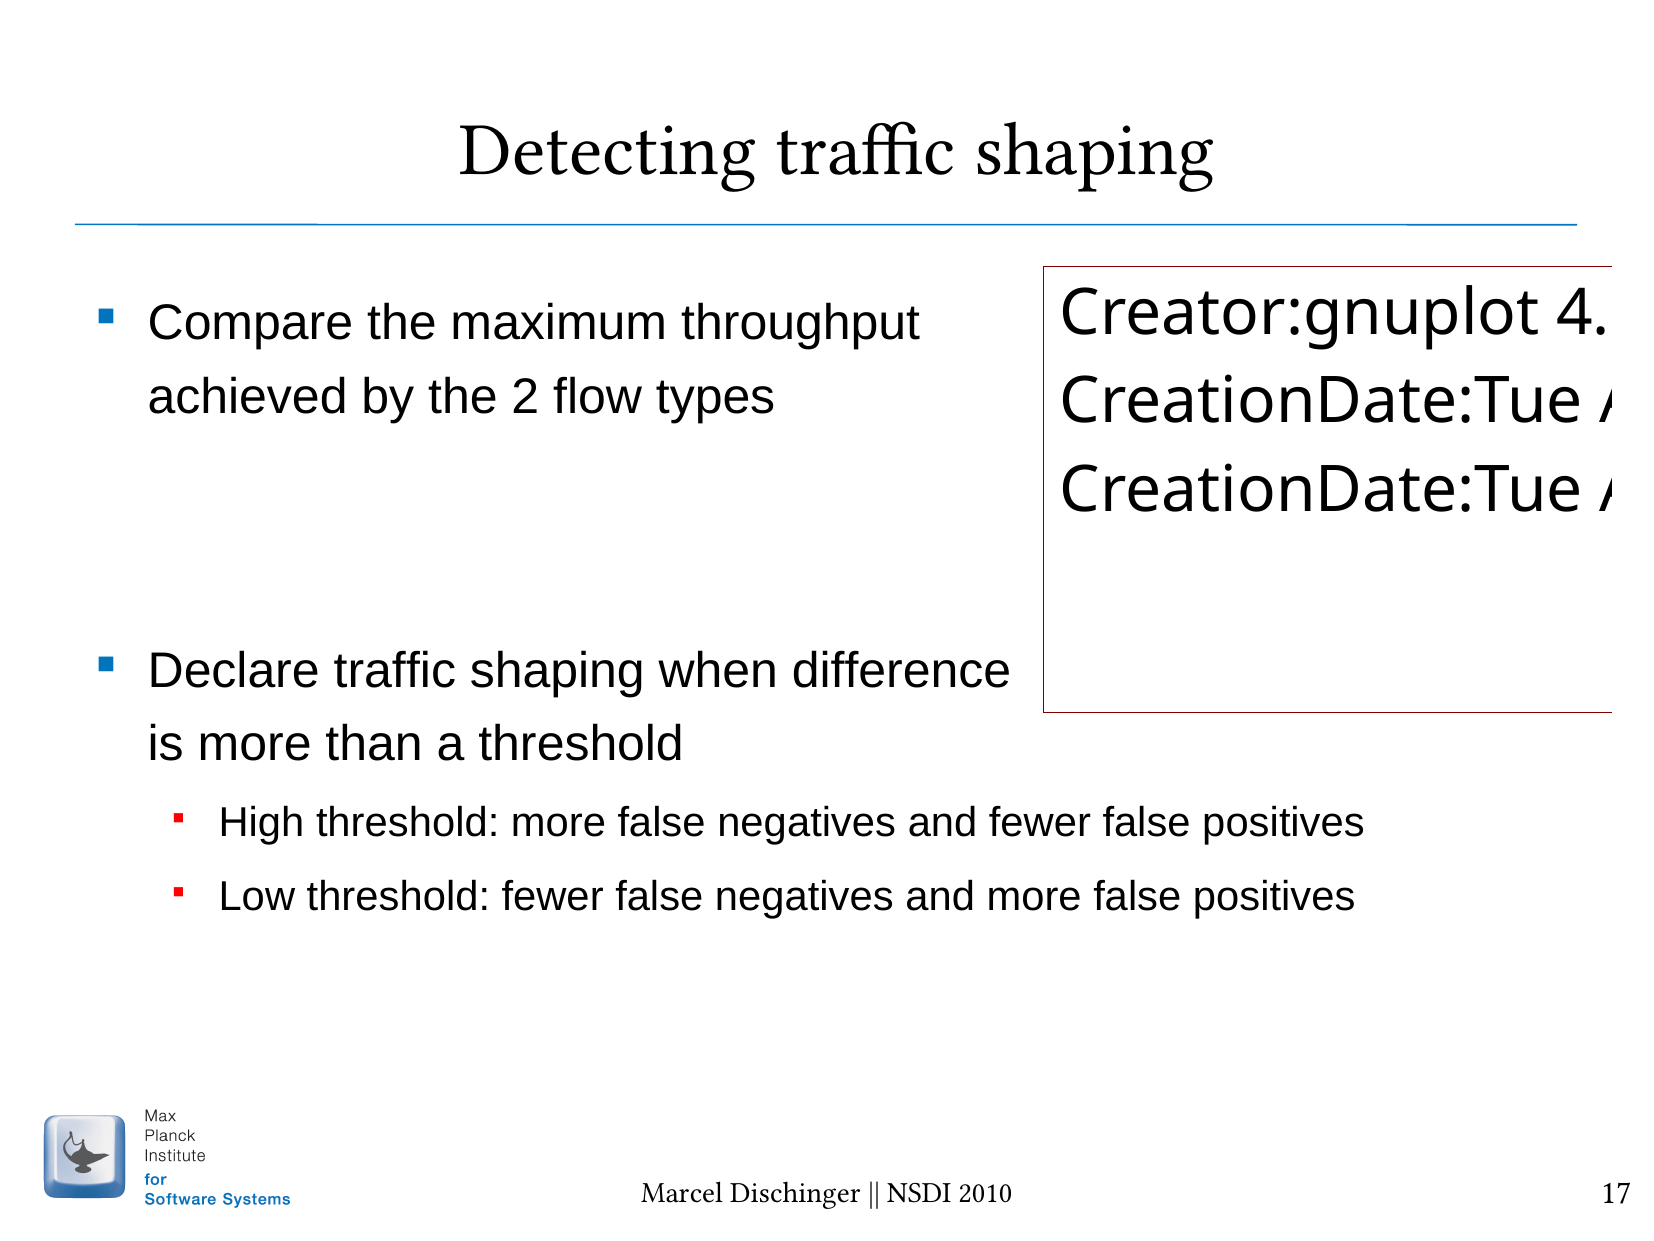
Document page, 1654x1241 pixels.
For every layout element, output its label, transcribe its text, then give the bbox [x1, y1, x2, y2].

list Compare the maximum throughput achieved by the 2 flow types Declare traffic shaping when difference is more than a threshold High threshold: more false negatives and fewer false positives Low threshold: fewer false negatives and more false positives [77, 277, 1577, 1180]
picture [1039, 261, 1612, 713]
title Detecting traffic shaping [54, 51, 1621, 252]
